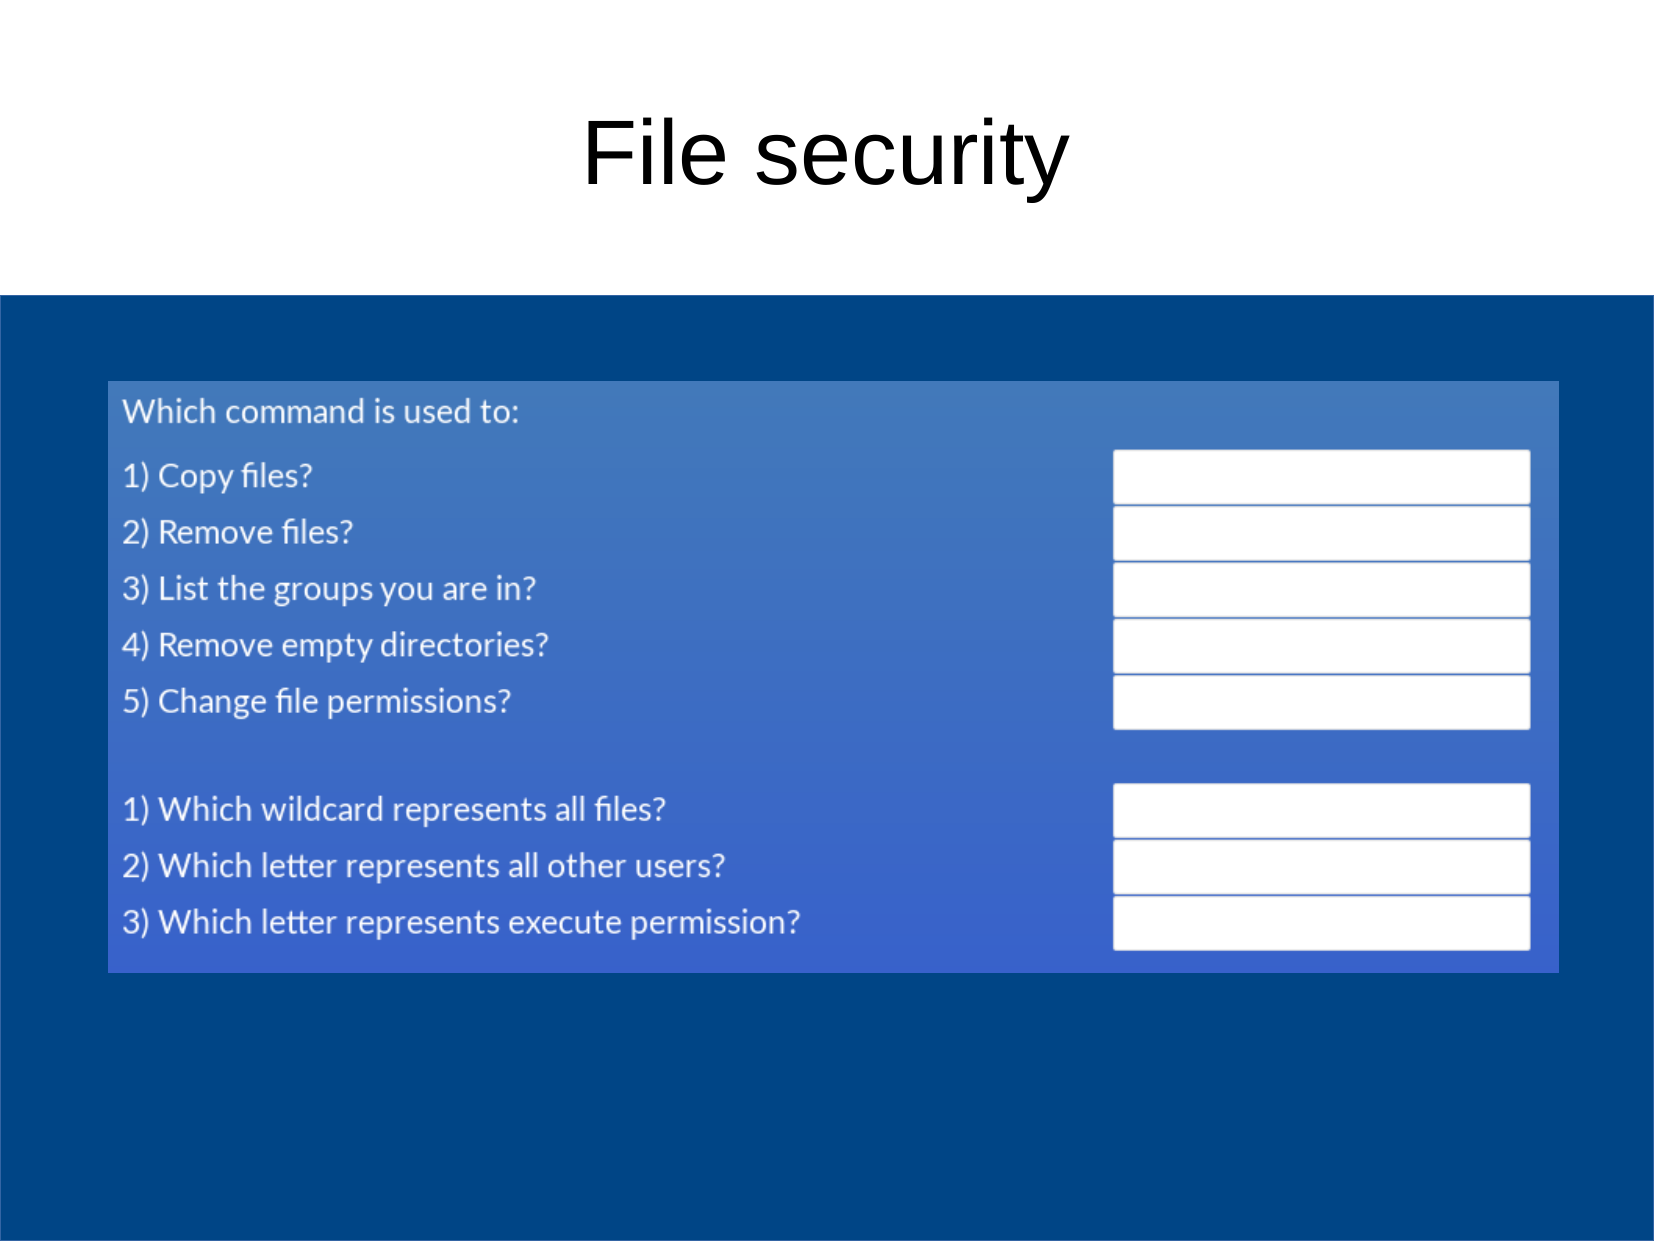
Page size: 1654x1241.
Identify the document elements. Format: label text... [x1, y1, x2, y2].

picture [108, 381, 1559, 973]
title File security [82, 49, 1571, 257]
text_box [0, 295, 1654, 1241]
